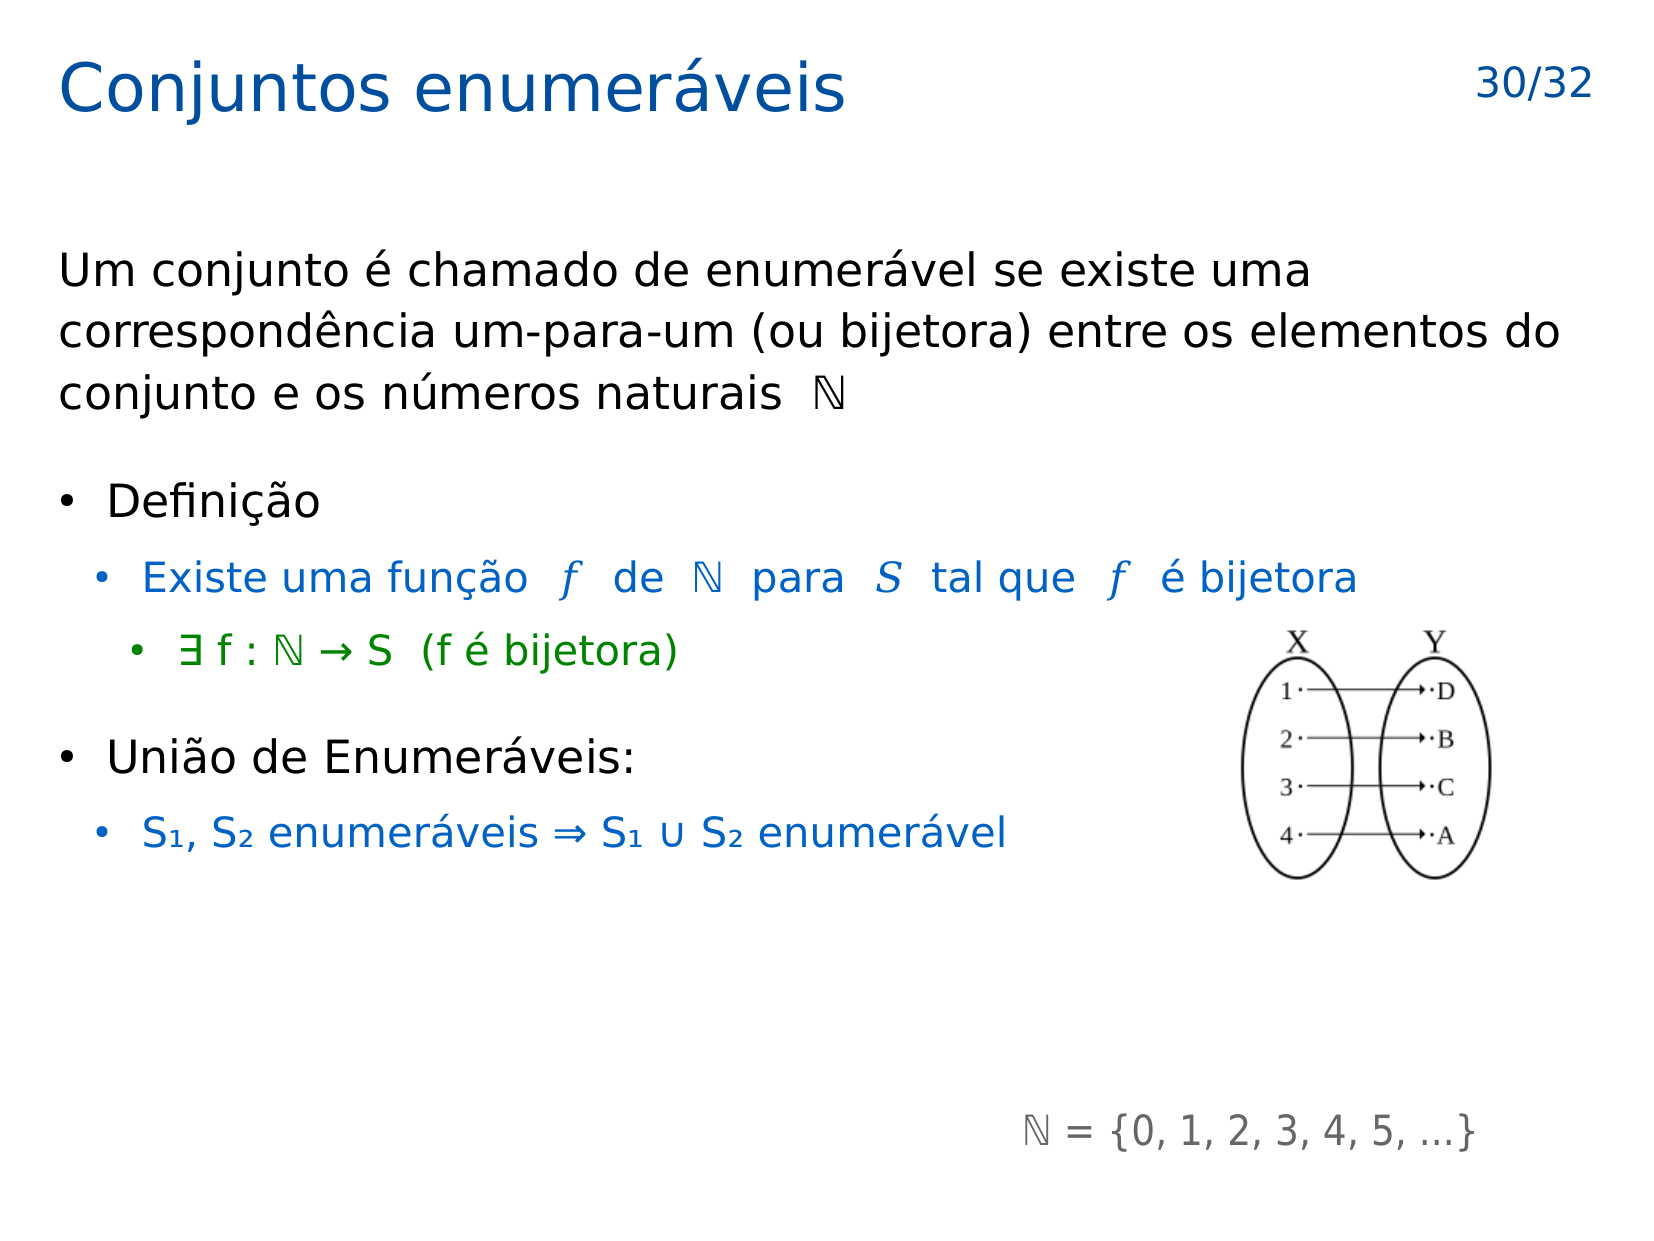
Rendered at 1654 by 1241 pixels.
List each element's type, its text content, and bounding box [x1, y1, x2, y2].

title Conjuntos enumeráveis [59, 29, 1625, 148]
text_box ℕ = {0, 1, 2, 3, 4, 5, ...} [1007, 1098, 1611, 1163]
picture [1229, 617, 1504, 892]
list Um conjunto é chamado de enumerável se existe uma correspondência um-para-um (ou bijetora) entre os elementos do conjunto e os números naturais ℕ Definição Existe uma função 𝑓 de ℕ para 𝑆 tal que 𝑓 é bijetora ∃ f : ℕ → S (f é bijetora) União de Enumeráveis: S₁, S₂ enumeráveis ⇒ S₁ ∪ S₂ enumerável [59, 236, 1595, 1182]
